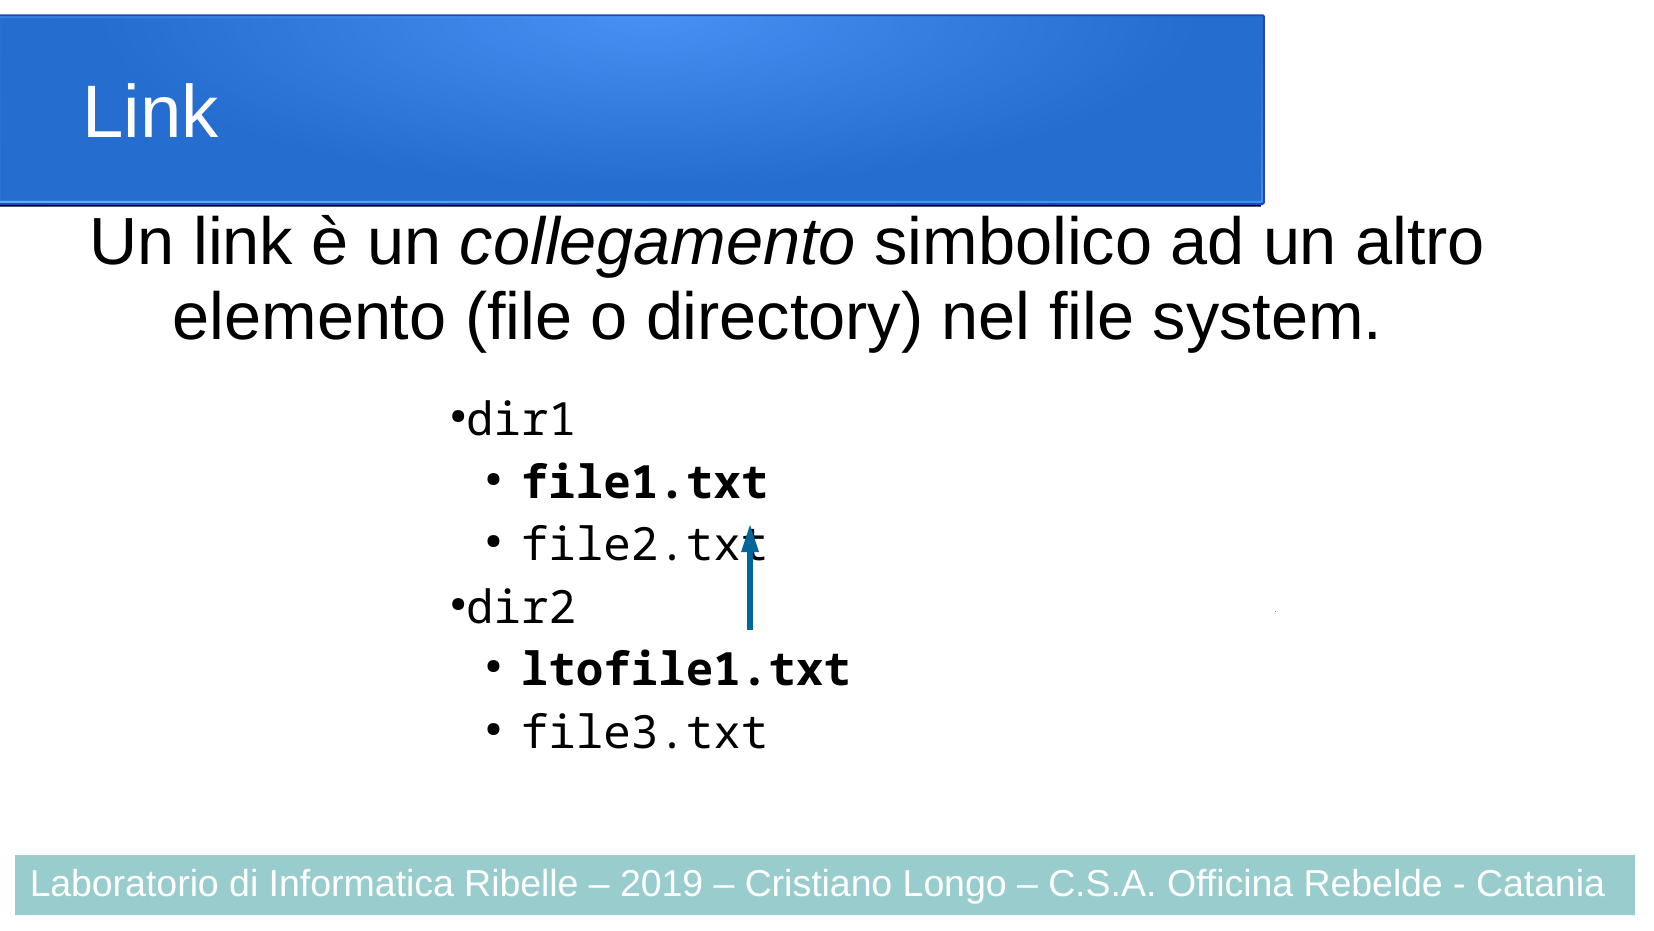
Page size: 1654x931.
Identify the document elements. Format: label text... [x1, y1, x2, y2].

title Link [82, 35, 1235, 189]
text_box Laboratorio di Informatica Ribelle – 2019 – Cristiano Longo – C.S.A. Officina Rebelde - Catania [15, 855, 1636, 916]
text_box dir1 file1.txt file2.txt dir2 ltofile1.txt file3.txt [450, 401, 1276, 822]
subtitle Un link è un collegamento simbolico ad un altro elemento (file o directory) nel file system. [0, 198, 1591, 361]
